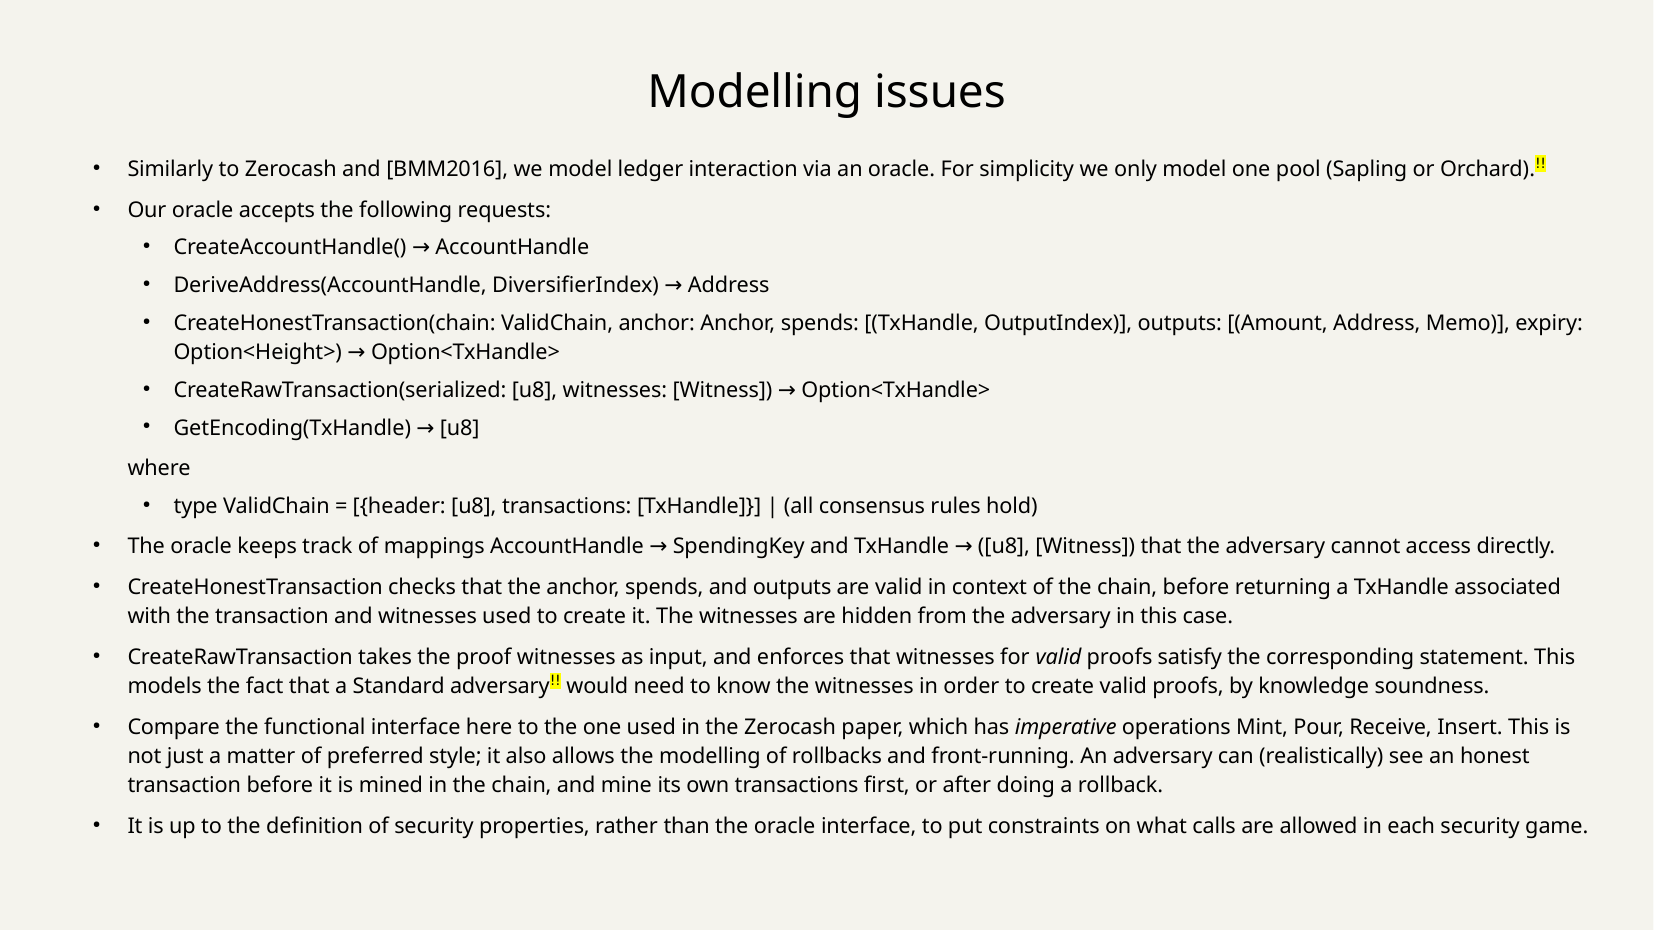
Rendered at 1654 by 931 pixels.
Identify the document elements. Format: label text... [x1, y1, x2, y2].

list Similarly to Zerocash and [BMM2016], we model ledger interaction via an oracle. For simplicity we only model one pool (Sapling or Orchard).!! Our oracle accepts the following requests: CreateAccountHandle() → AccountHandle DeriveAddress(AccountHandle, DiversifierIndex) → Address CreateHonestTransaction(chain: ValidChain, anchor: Anchor, spends: [(TxHandle, OutputIndex)], outputs: [(Amount, Address, Memo)], expiry: Option<Height>) → Option<TxHandle> CreateRawTransaction(serialized: [u8], witnesses: [Witness]) → Option<TxHandle> GetEncoding(TxHandle) → [u8] where type ValidChain = [{header: [u8], transactions: [TxHandle]}] | (all consensus rules hold) The oracle keeps track of mappings AccountHandle → SpendingKey and TxHandle → ([u8], [Witness]) that the adversary cannot access directly. CreateHonestTransaction checks that the anchor, spends, and outputs are valid in context of the chain, before returning a TxHandle associated with the transaction and witnesses used to create it. The witnesses are hidden from the adversary in this case. CreateRawTransaction takes the proof witnesses as input, and enforces that witnesses for valid proofs satisfy the corresponding statement. This models the fact that a Standard adversary!! would need to know the witnesses in order to create valid proofs, by knowledge soundness. Compare the functional interface here to the one used in the Zerocash paper, which has imperative operations Mint, Pour, Receive, Insert. This is not just a matter of preferred style; it also allows the modelling of rollbacks and front-running. An adversary can (realistically) see an honest transaction before it is mined in the chain, and mine its own transactions first, or after doing a rollback. It is up to the definition of security properties, rather than the oracle interface, to put constraints on what calls are allowed in each security game. [35, 153, 1607, 886]
title Modelling issues [82, 58, 1571, 121]
